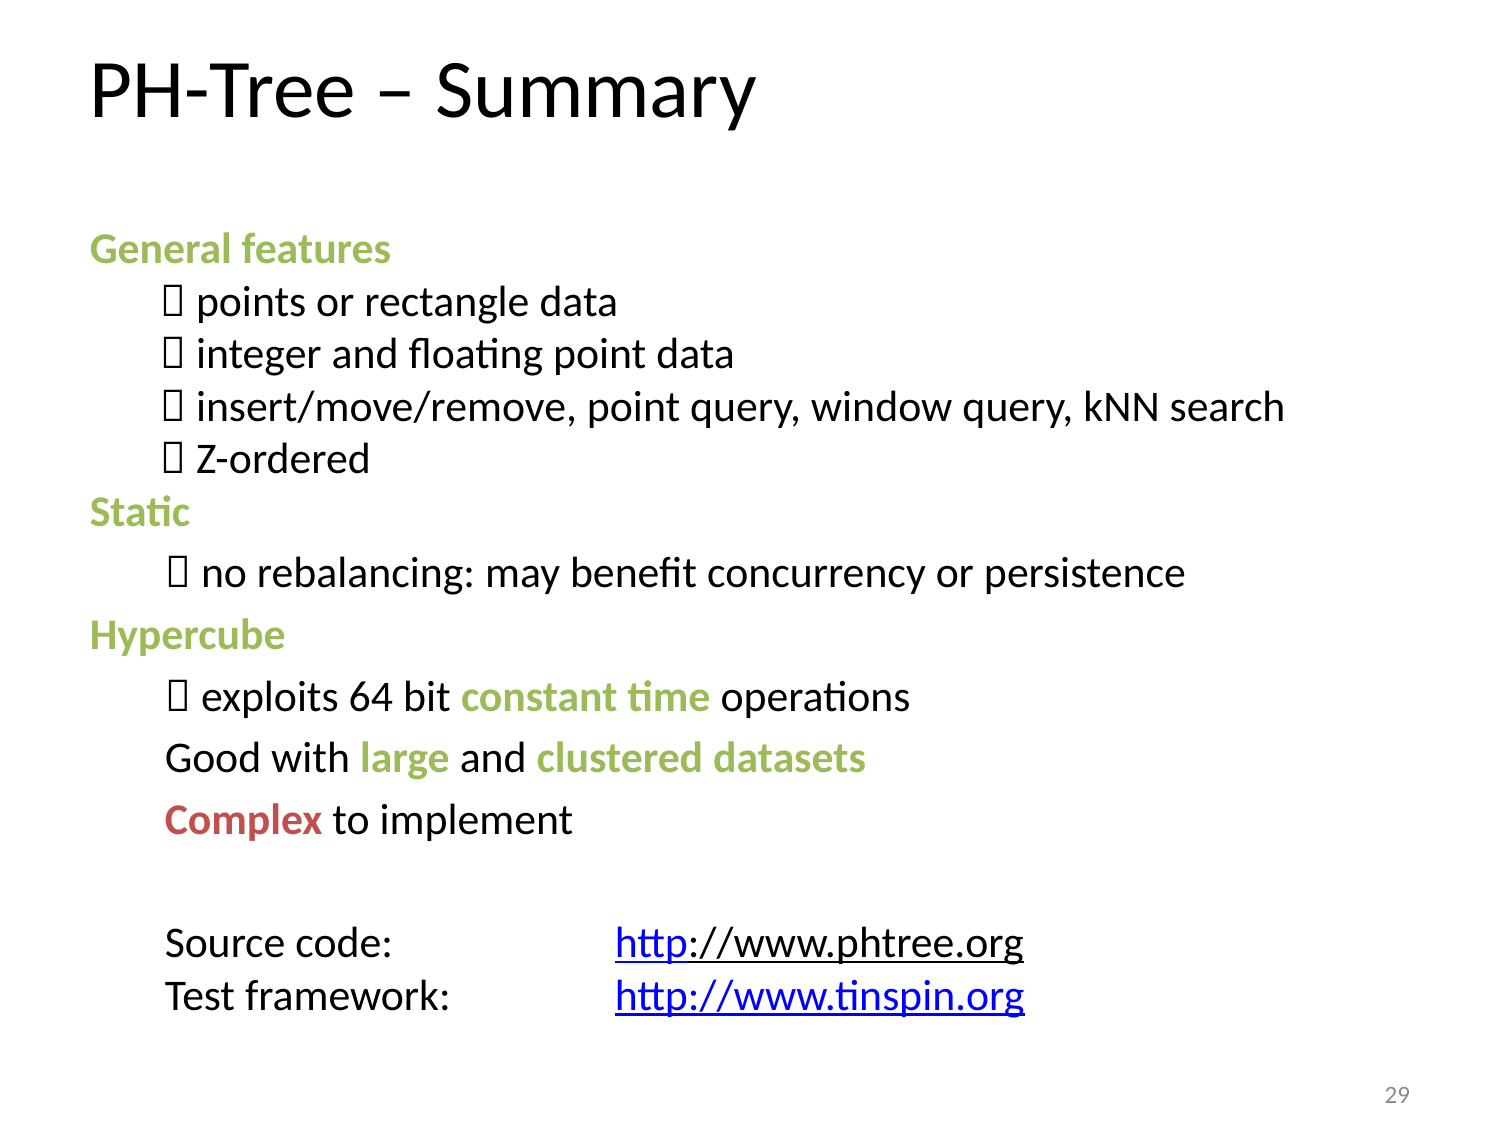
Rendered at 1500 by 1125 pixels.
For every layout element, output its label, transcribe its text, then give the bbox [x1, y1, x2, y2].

text_box General features  points or rectangle data  integer and floating point data  insert/move/remove, point query, window query, kNN search  Z-ordered Static  no rebalancing: may benefit concurrency or persistence Hypercube  exploits 64 bit constant time operations Good with large and clustered datasets Complex to implement Source code: http://www.phtree.org Test framework: http://www.tinspin.org [75, 212, 1425, 1050]
text_box PH-Tree – Summary [75, 12, 1425, 155]
text_box <number> [1074, 1079, 1425, 1107]
